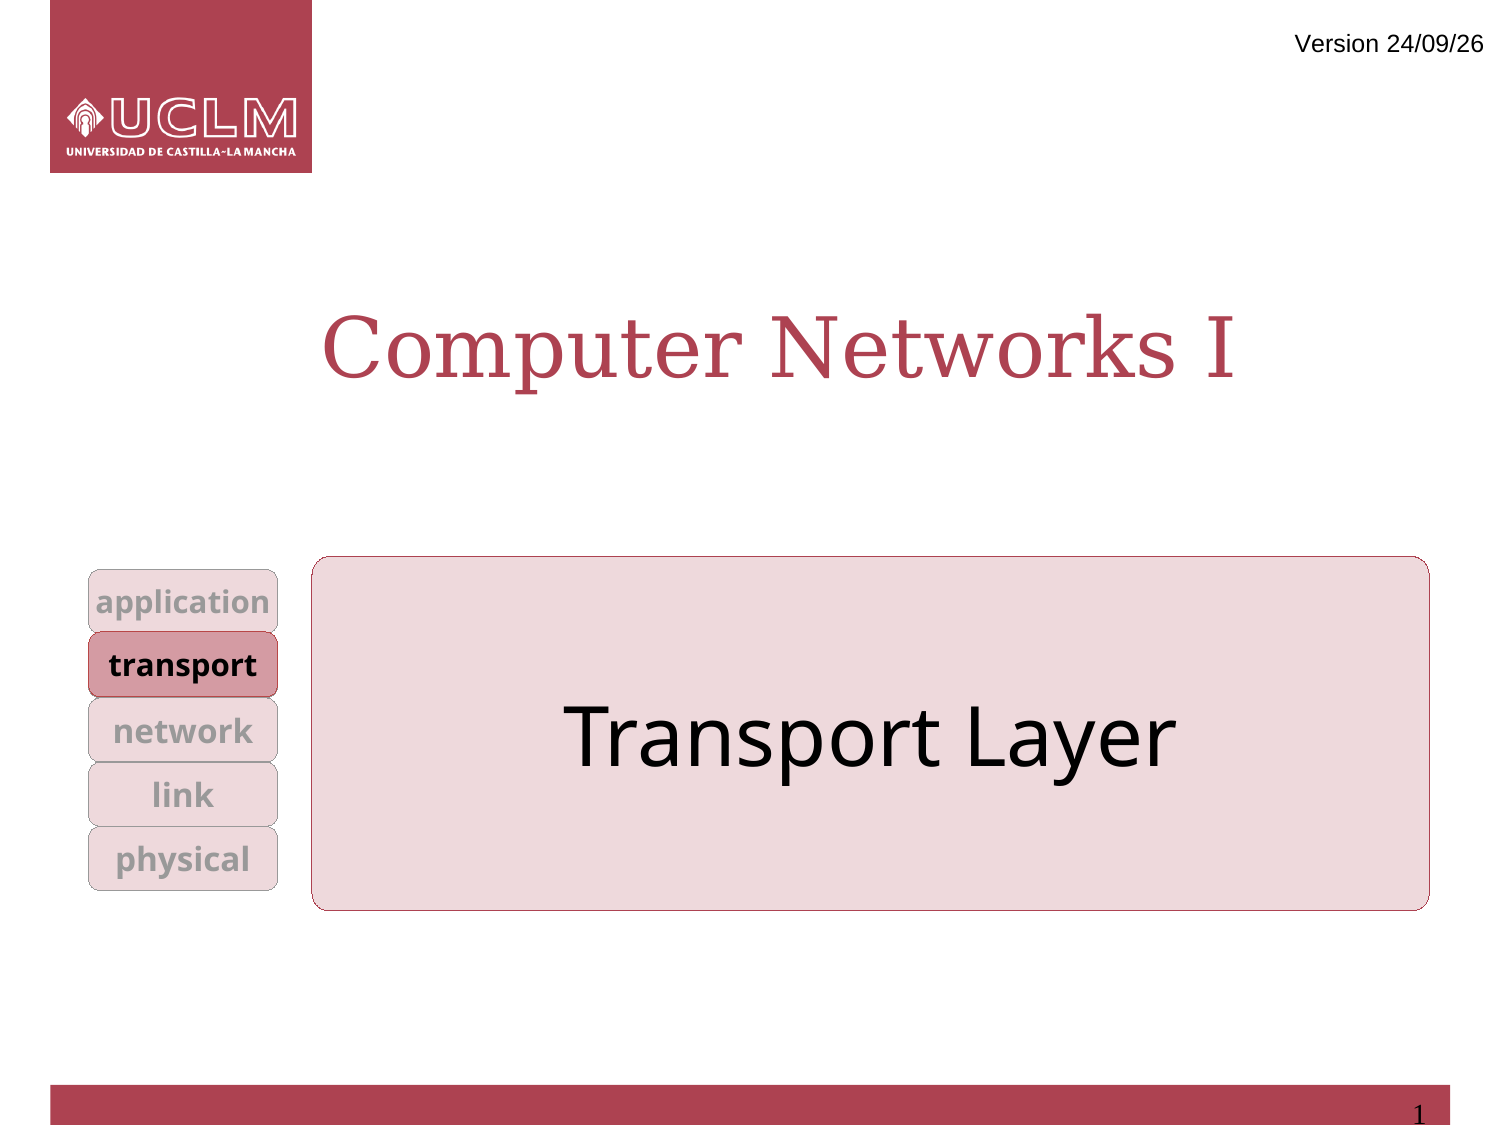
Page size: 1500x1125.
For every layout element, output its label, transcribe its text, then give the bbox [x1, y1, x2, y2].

text_box transport [88, 631, 278, 697]
title Transport Layer [311, 556, 1430, 911]
picture [50, 0, 312, 173]
